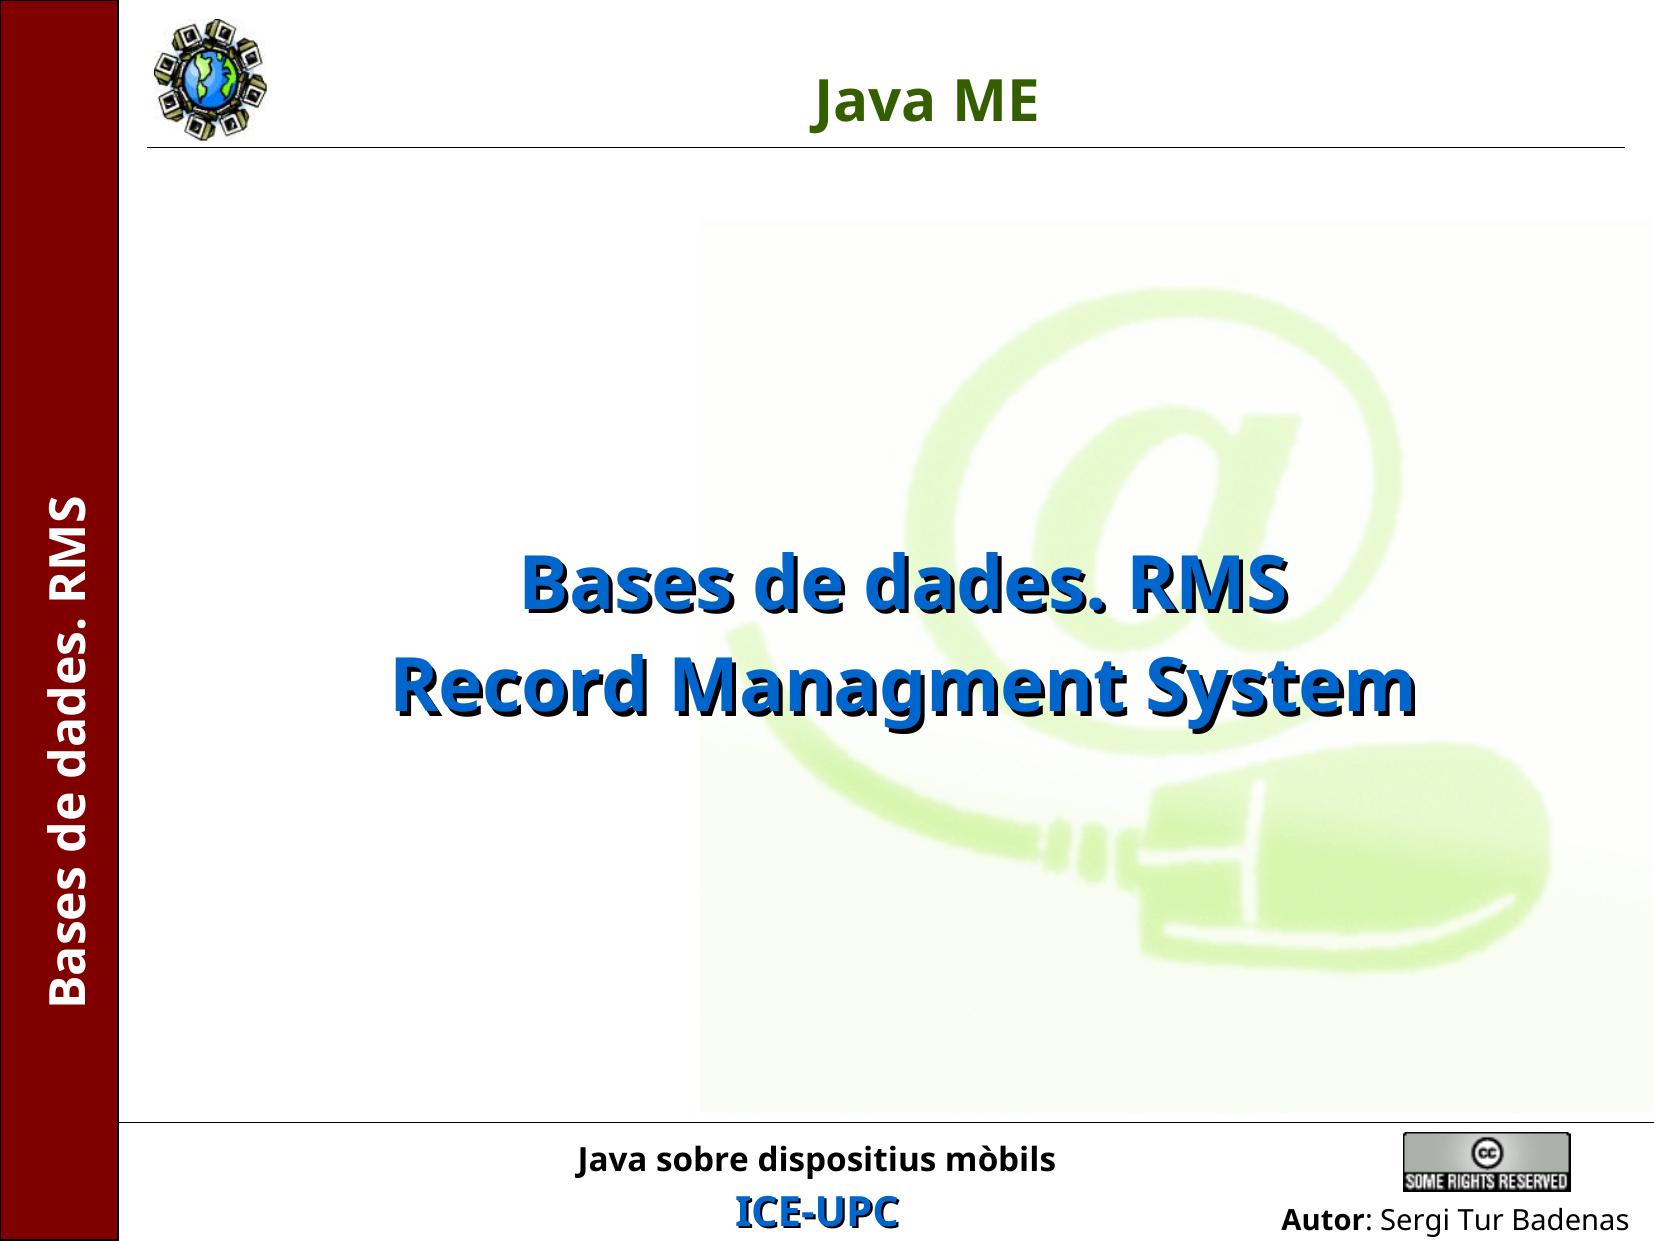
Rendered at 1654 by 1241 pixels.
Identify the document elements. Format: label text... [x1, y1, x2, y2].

subtitle Bases de dades. RMS Record Managment System [141, 242, 1630, 1093]
title Java ME [183, 49, 1654, 148]
picture [1403, 1132, 1571, 1192]
picture [154, 19, 268, 142]
picture [700, 217, 1654, 1113]
